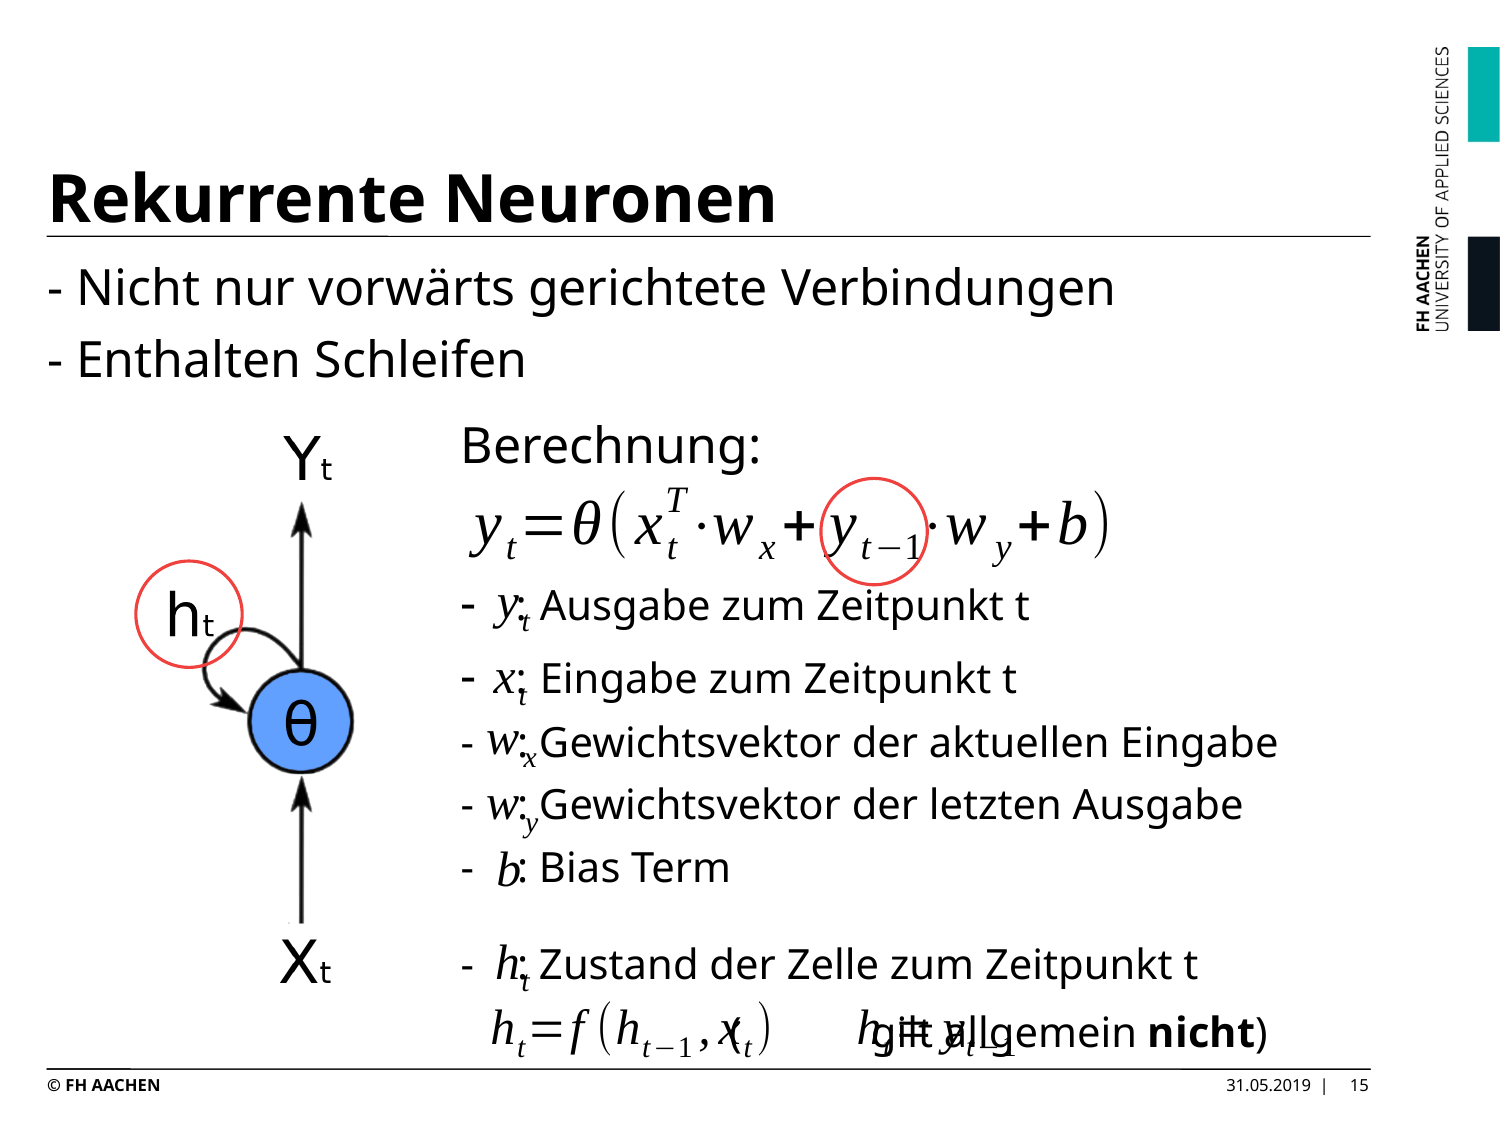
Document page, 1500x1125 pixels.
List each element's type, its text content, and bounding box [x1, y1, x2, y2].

picture [169, 563, 240, 665]
chart [893, 479, 1119, 567]
list - Nicht nur vorwärts gerichtete Verbindungen - Enthalten Schleifen [47, 255, 1371, 414]
chart [478, 649, 544, 774]
title Rekurrente Neuronen [47, 153, 1371, 237]
chart [484, 575, 539, 638]
chart [478, 776, 546, 839]
chart [460, 479, 855, 567]
chart [850, 1000, 1024, 1063]
chart [823, 481, 925, 567]
picture [1404, 47, 1500, 331]
list Berechnung: - : Ausgabe zum Zeitpunkt t - : Eingabe zum Zeitpunkt t - : Gewichtsvektor der aktuellen Eingabe - : Gewichtsvektor der letzten Ausgabe - : Bias Term - : Zustand der Zelle zum Zeitpunkt t ( gilt allgemein nicht) [460, 413, 1465, 1099]
chart [490, 842, 529, 898]
picture [169, 436, 355, 983]
chart [484, 935, 780, 1063]
